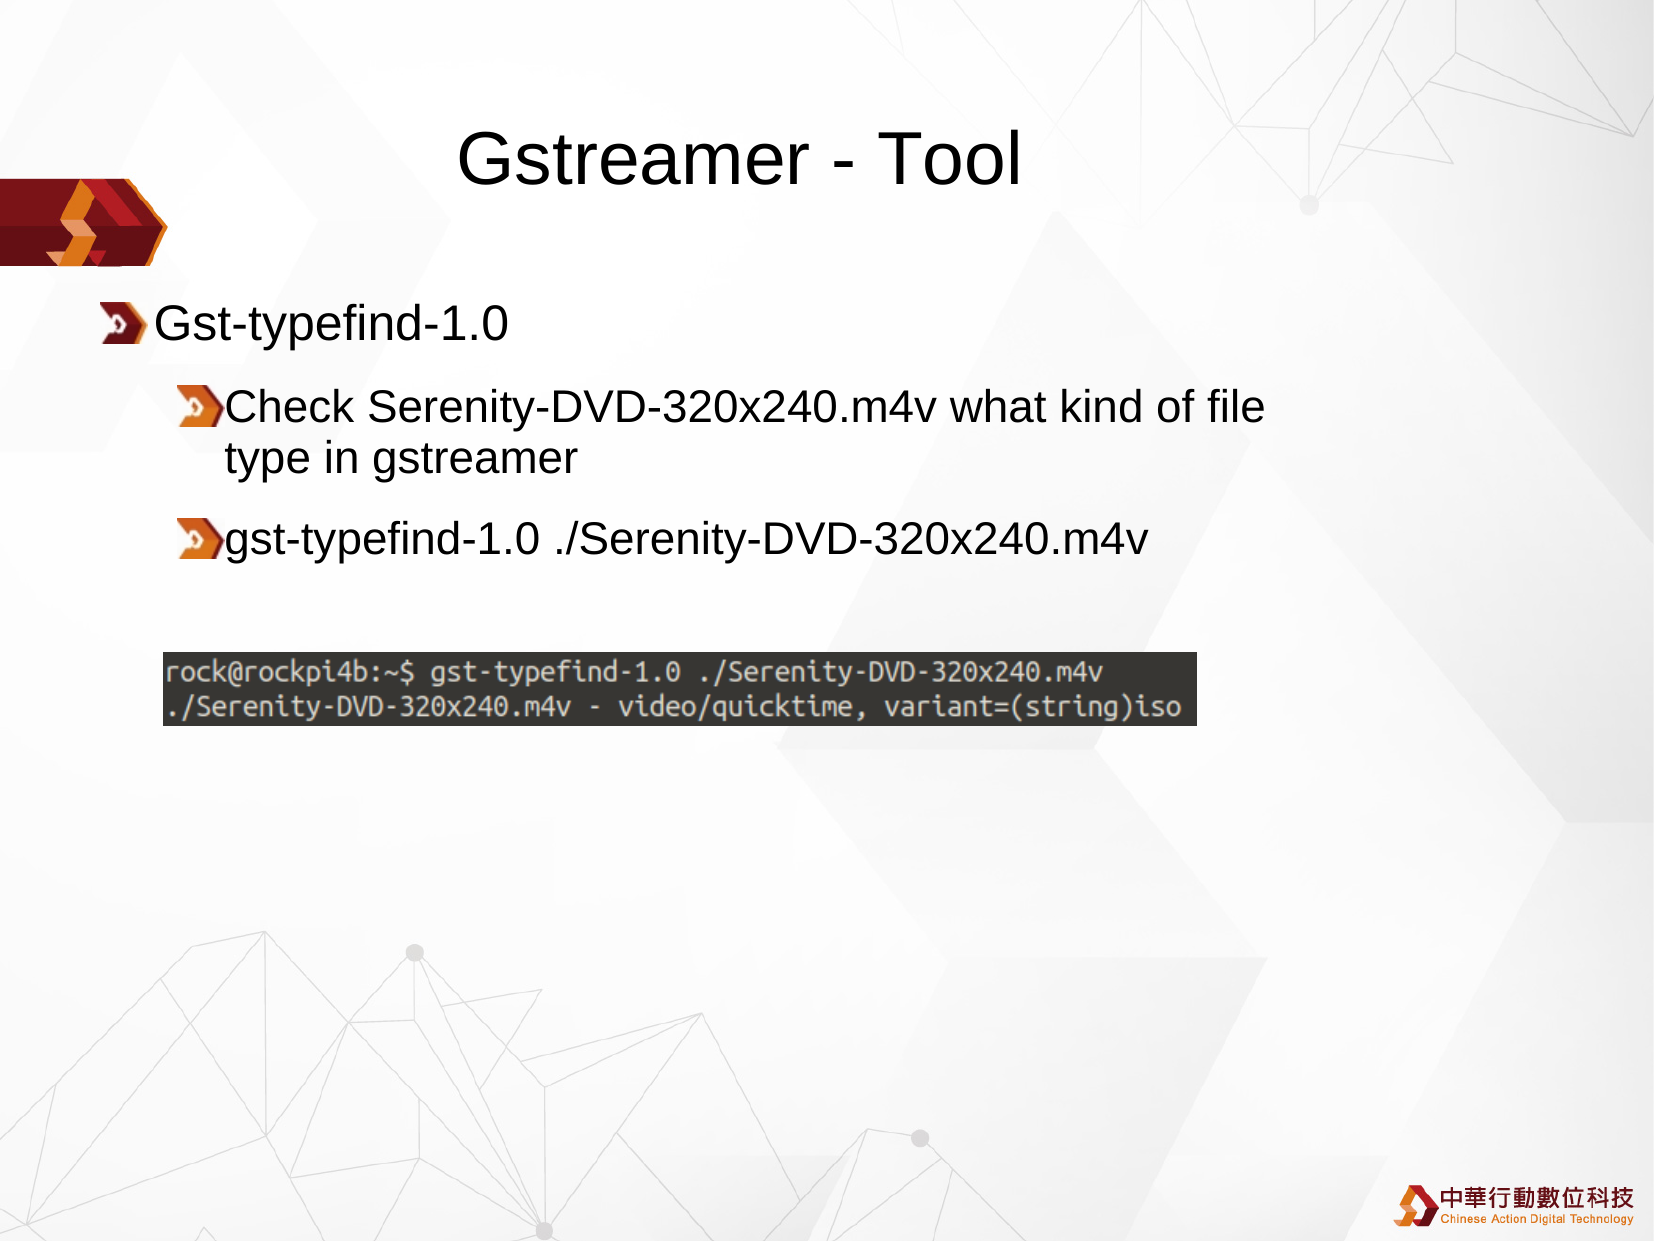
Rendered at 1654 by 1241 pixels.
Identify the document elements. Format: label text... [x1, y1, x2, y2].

title Gstreamer - Tool [456, 99, 1638, 218]
list Gst-typefind-1.0 Check Serenity-DVD-320x240.m4v what kind of file type in gstreamer gst-typefind-1.0 ./Serenity-DVD-320x240.m4v [82, 295, 1284, 624]
picture [0, 0, 1654, 1241]
